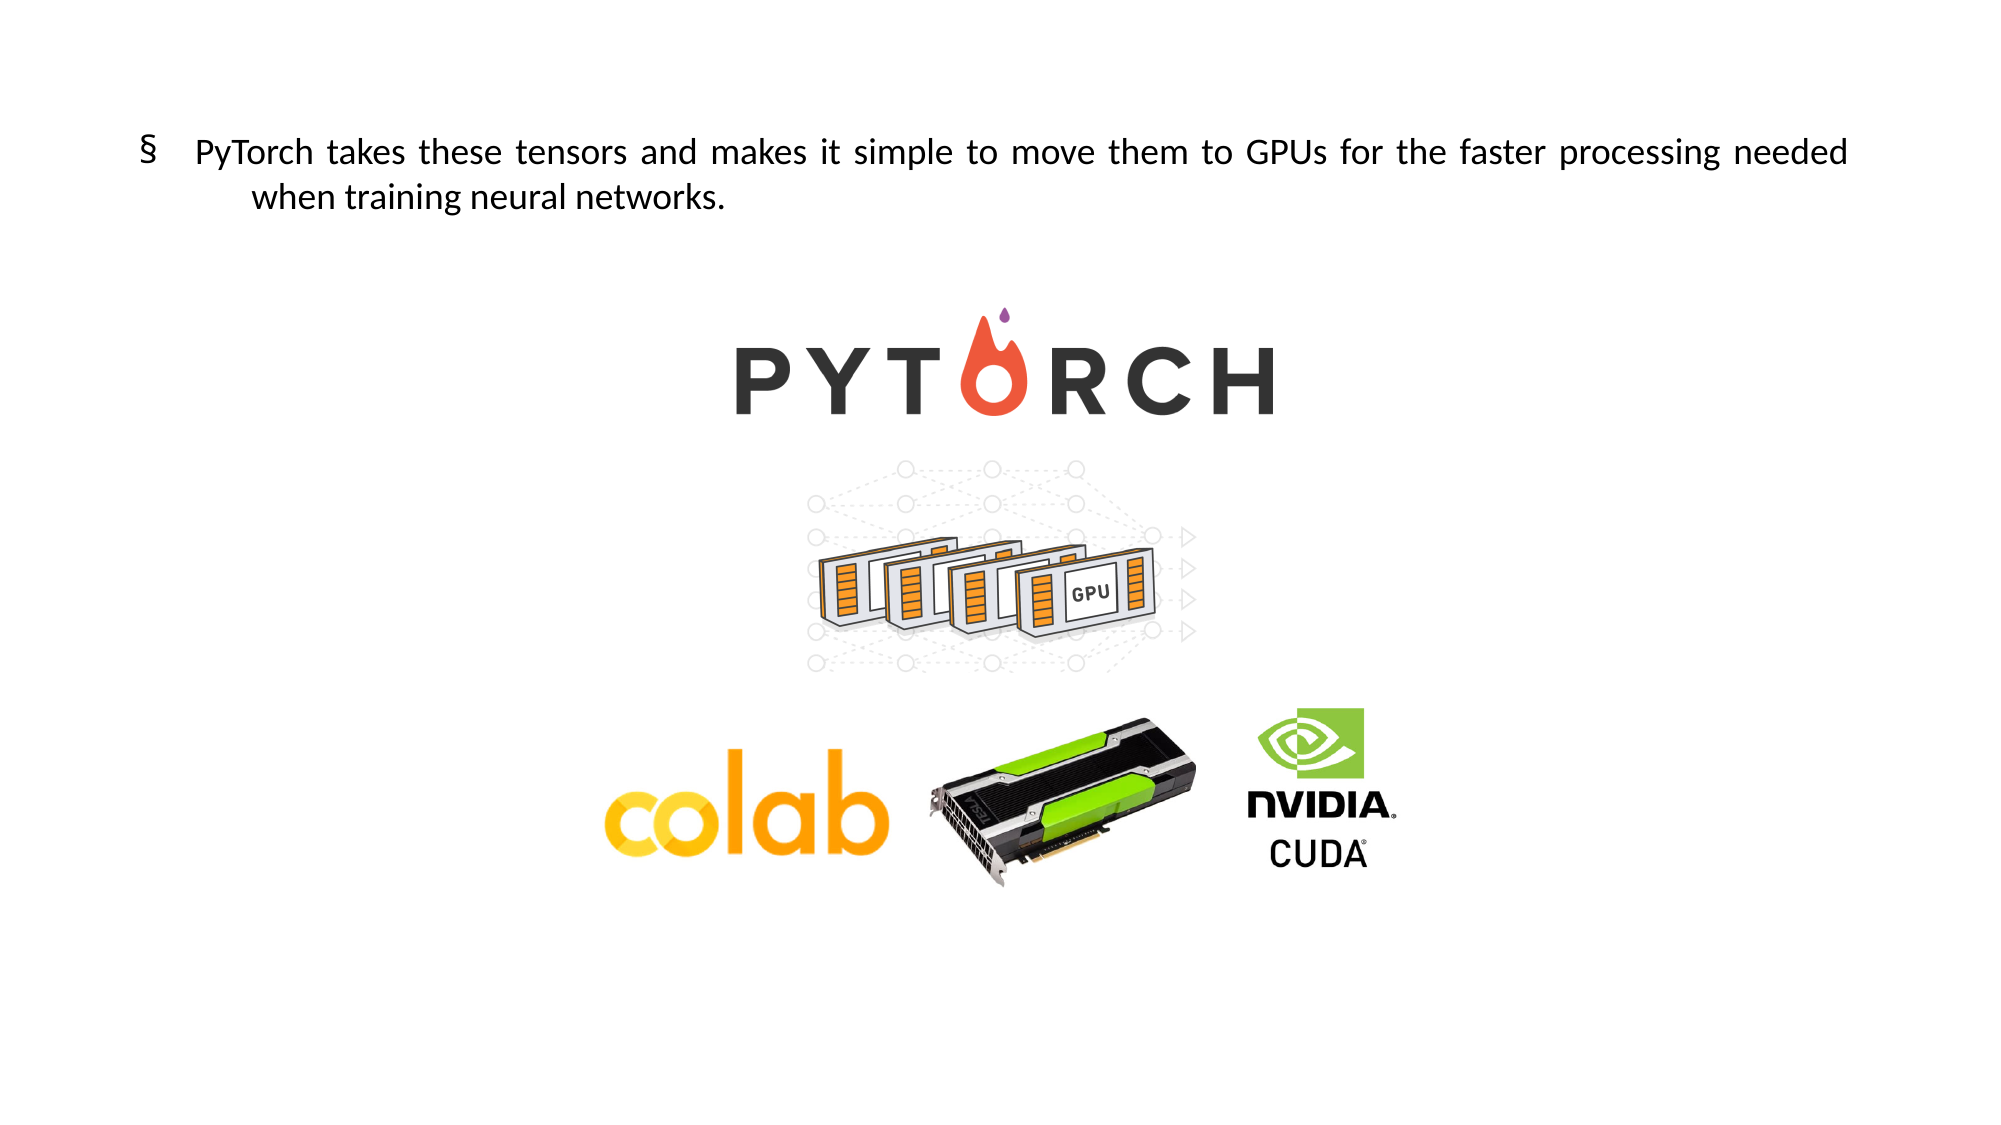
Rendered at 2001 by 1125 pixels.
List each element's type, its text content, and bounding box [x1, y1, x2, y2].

text_box PyTorch takes these tensors and makes it simple to move them to GPUs for the faster processing needed when training neural networks. [124, 119, 1866, 224]
picture [587, 288, 1413, 904]
